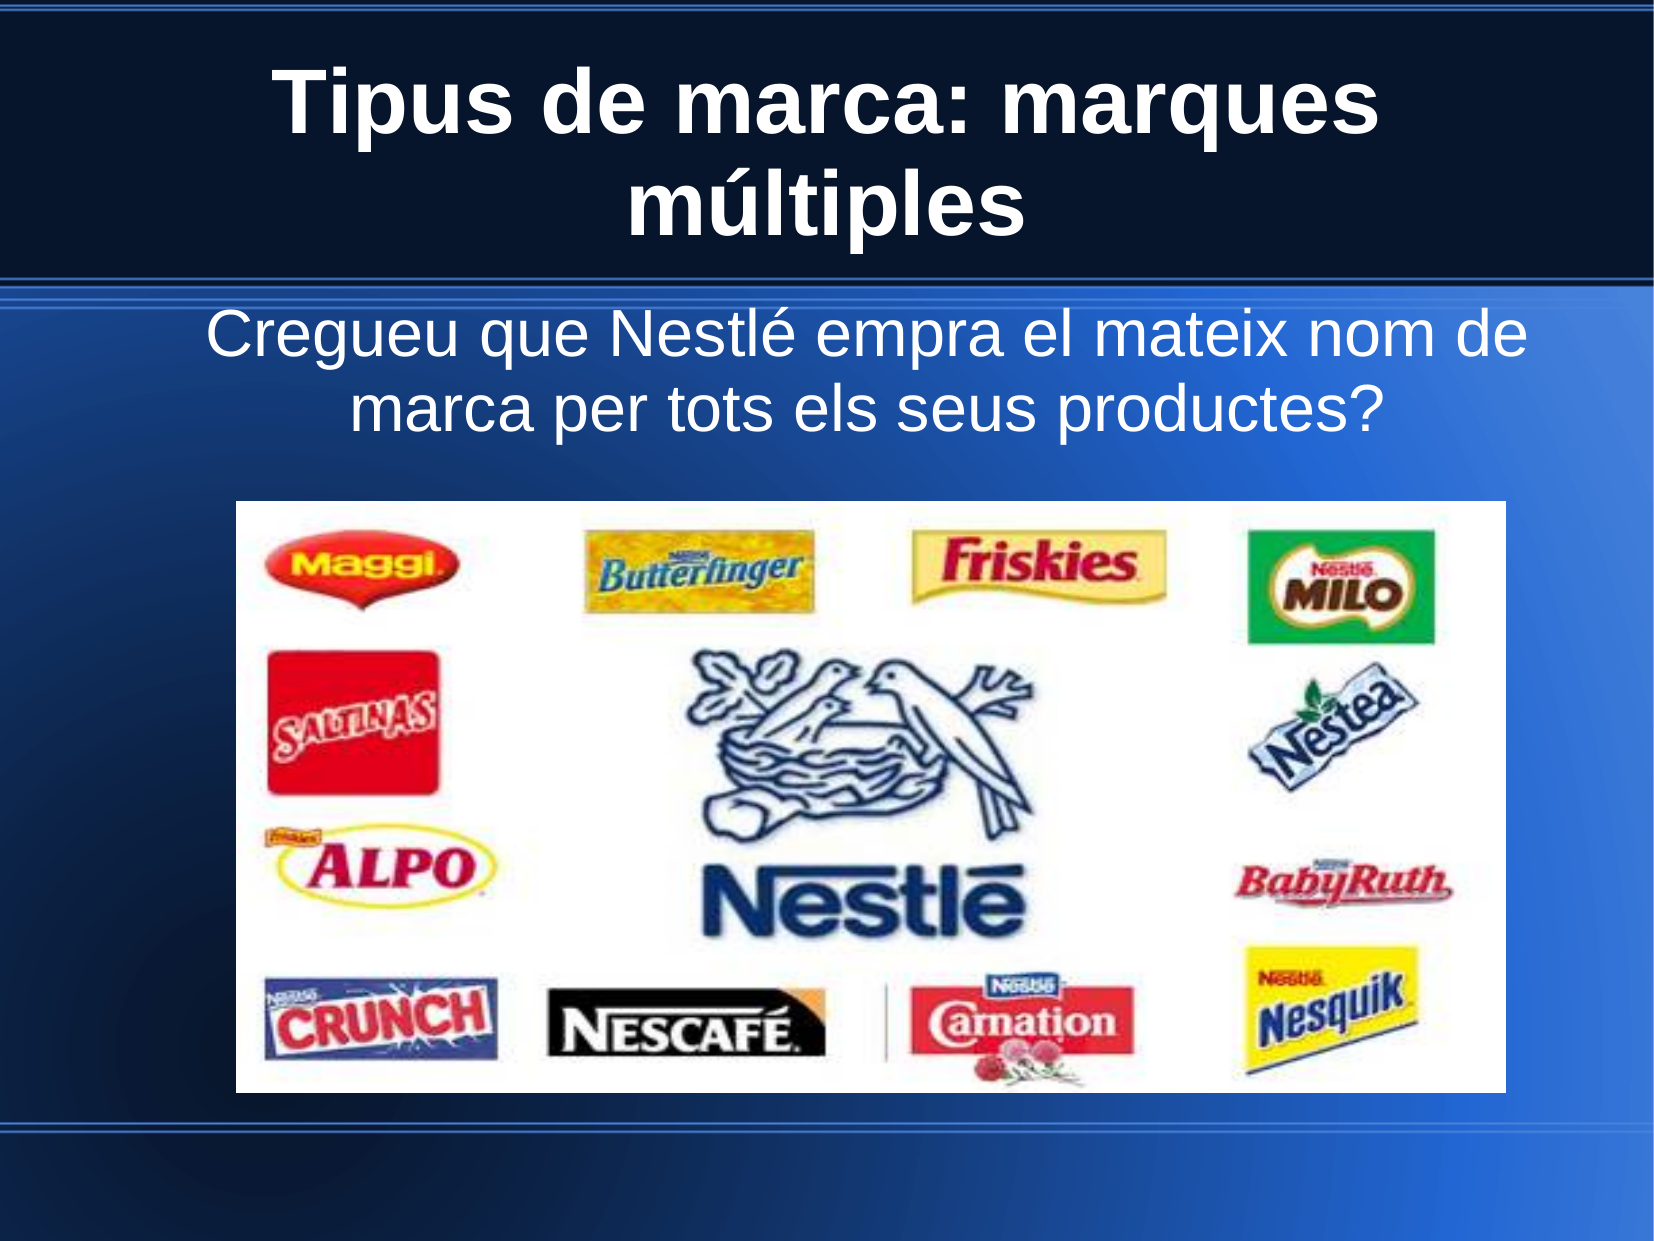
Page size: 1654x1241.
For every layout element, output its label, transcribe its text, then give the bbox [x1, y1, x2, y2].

picture [0, 0, 1654, 1241]
title Tipus de marca: marques múltiples [82, 49, 1571, 257]
list Cregueu que Nestlé empra el mateix nom de marca per tots els seus productes? [88, 296, 1577, 473]
